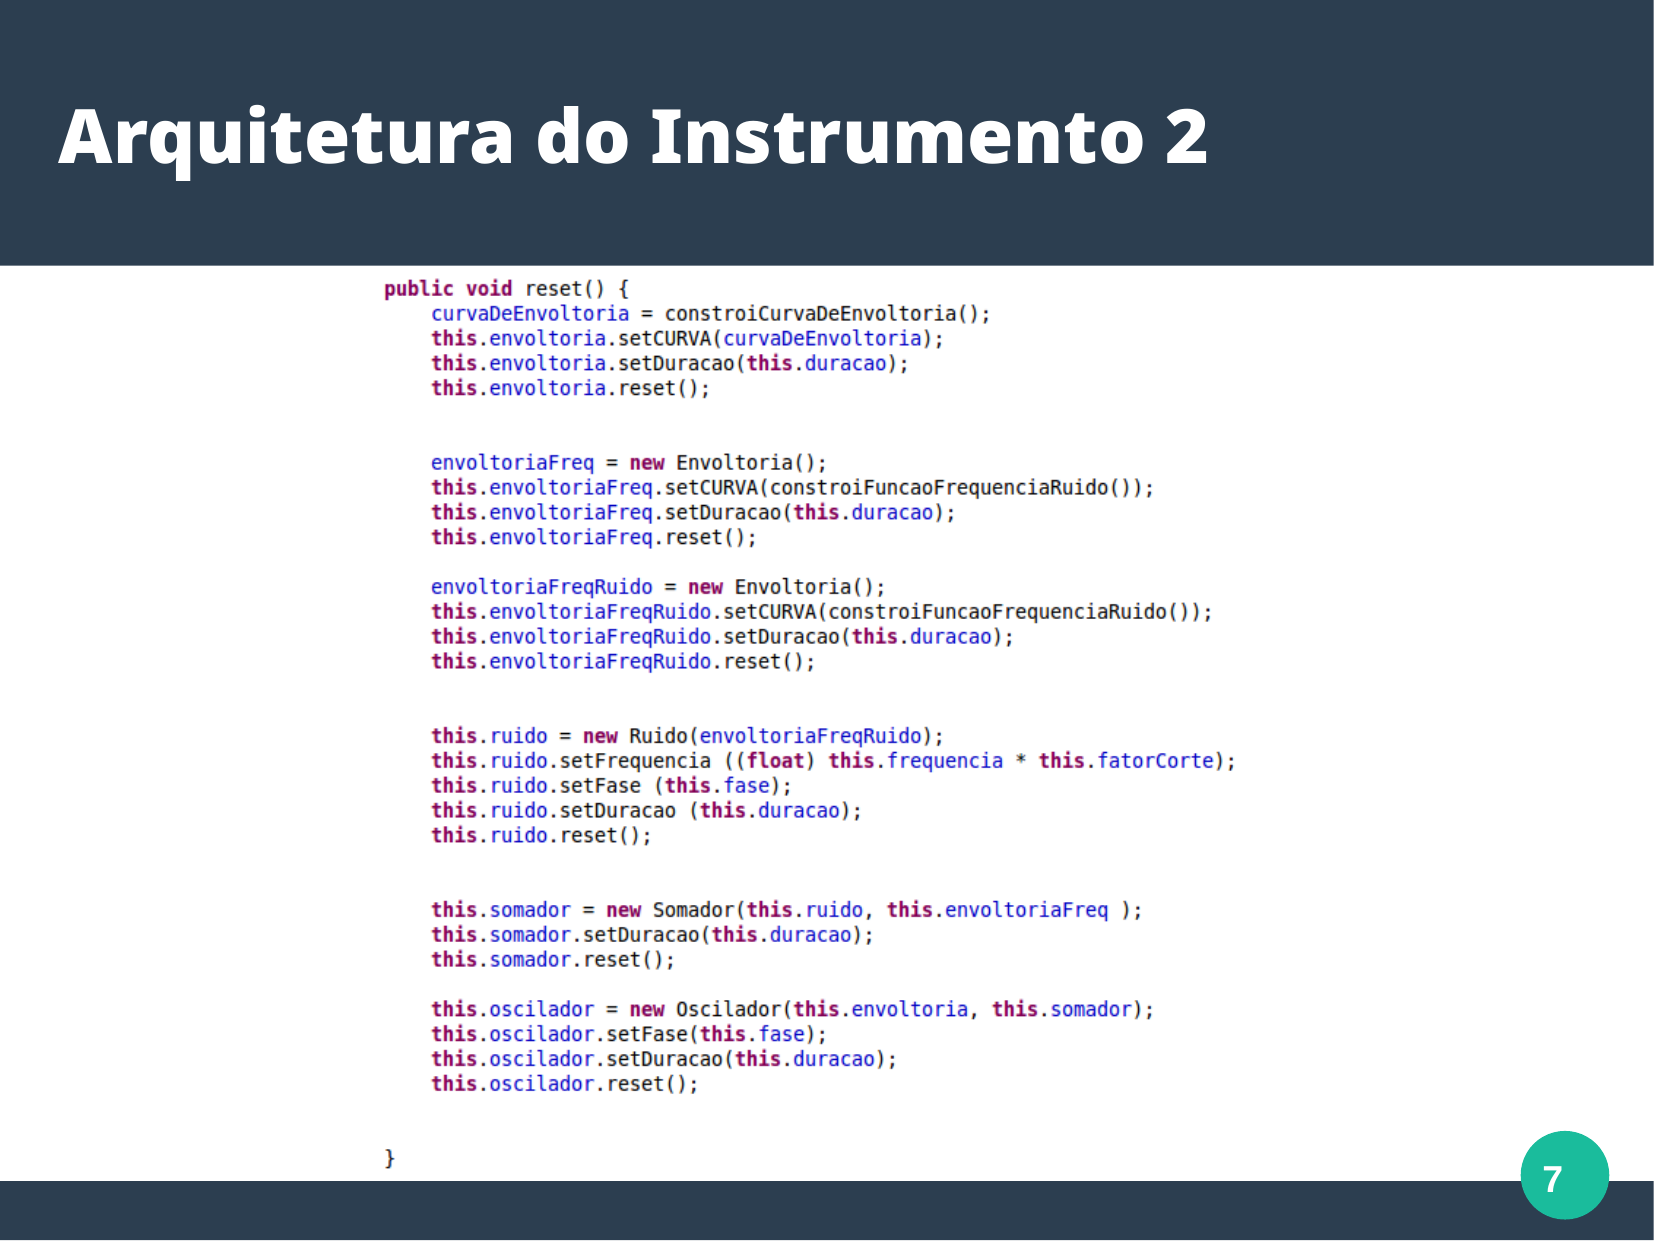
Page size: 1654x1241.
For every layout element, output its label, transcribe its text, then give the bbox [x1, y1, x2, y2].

title Arquitetura do Instrumento 2 [59, 55, 1595, 213]
picture [377, 277, 1249, 1170]
